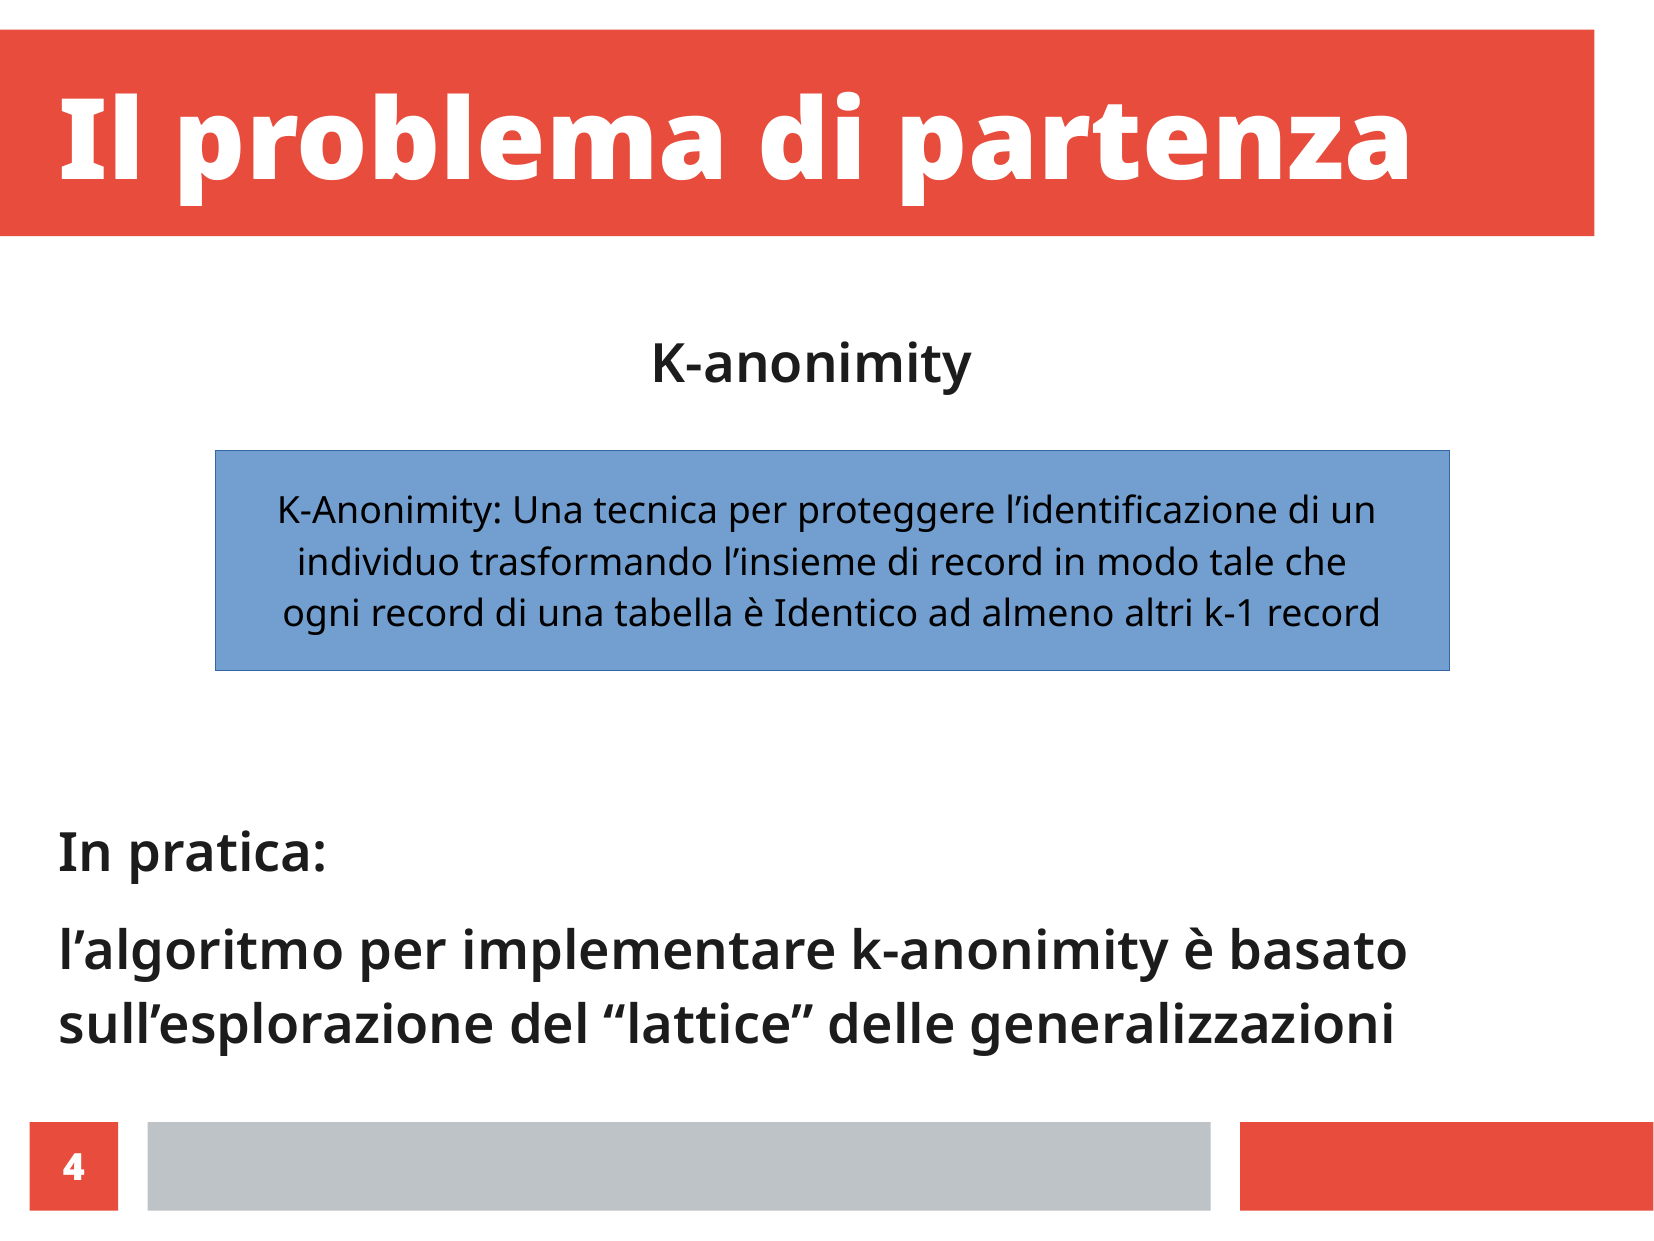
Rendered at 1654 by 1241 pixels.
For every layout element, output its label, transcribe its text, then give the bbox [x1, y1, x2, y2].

text_box K-Anonimity: Una tecnica per proteggere l’identificazione di un individuo trasformando l’insieme di record in modo tale che ogni record di una tabella è Identico ad almeno altri k-1 record [215, 450, 1450, 671]
list K-anonimity In pratica: l’algoritmo per implementare k-anonimity è basato sull’esplorazione del “lattice” delle generalizzazioni [59, 324, 1565, 1093]
title Il problema di partenza [59, 59, 1595, 207]
